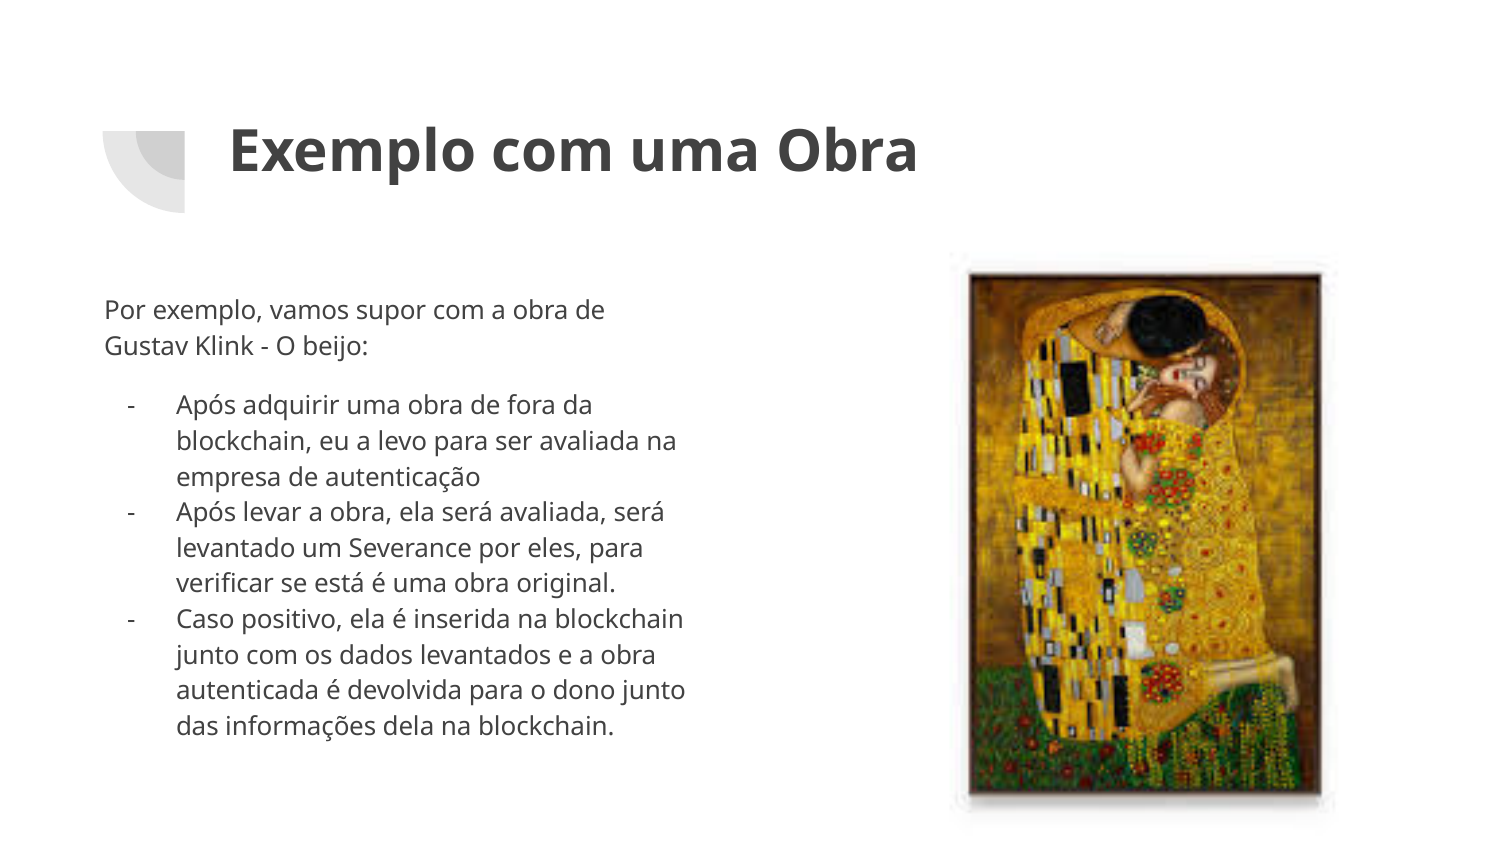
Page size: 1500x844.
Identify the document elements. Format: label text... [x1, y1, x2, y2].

picture [843, 232, 1449, 838]
list Por exemplo, vamos supor com a obra de Gustav Klink - O beijo: Após adquirir uma obra de fora da blockchain, eu a levo para ser avaliada na empresa de autenticação Após levar a obra, ela será avaliada, será levantado um Severance por eles, para verificar se está é uma obra original. Caso positivo, ela é inserida na blockchain junto com os dados levantados e a obra autenticada é devolvida para o dono junto das informações dela na blockchain. [89, 274, 706, 796]
title Exemplo com uma Obra [213, 98, 1368, 263]
